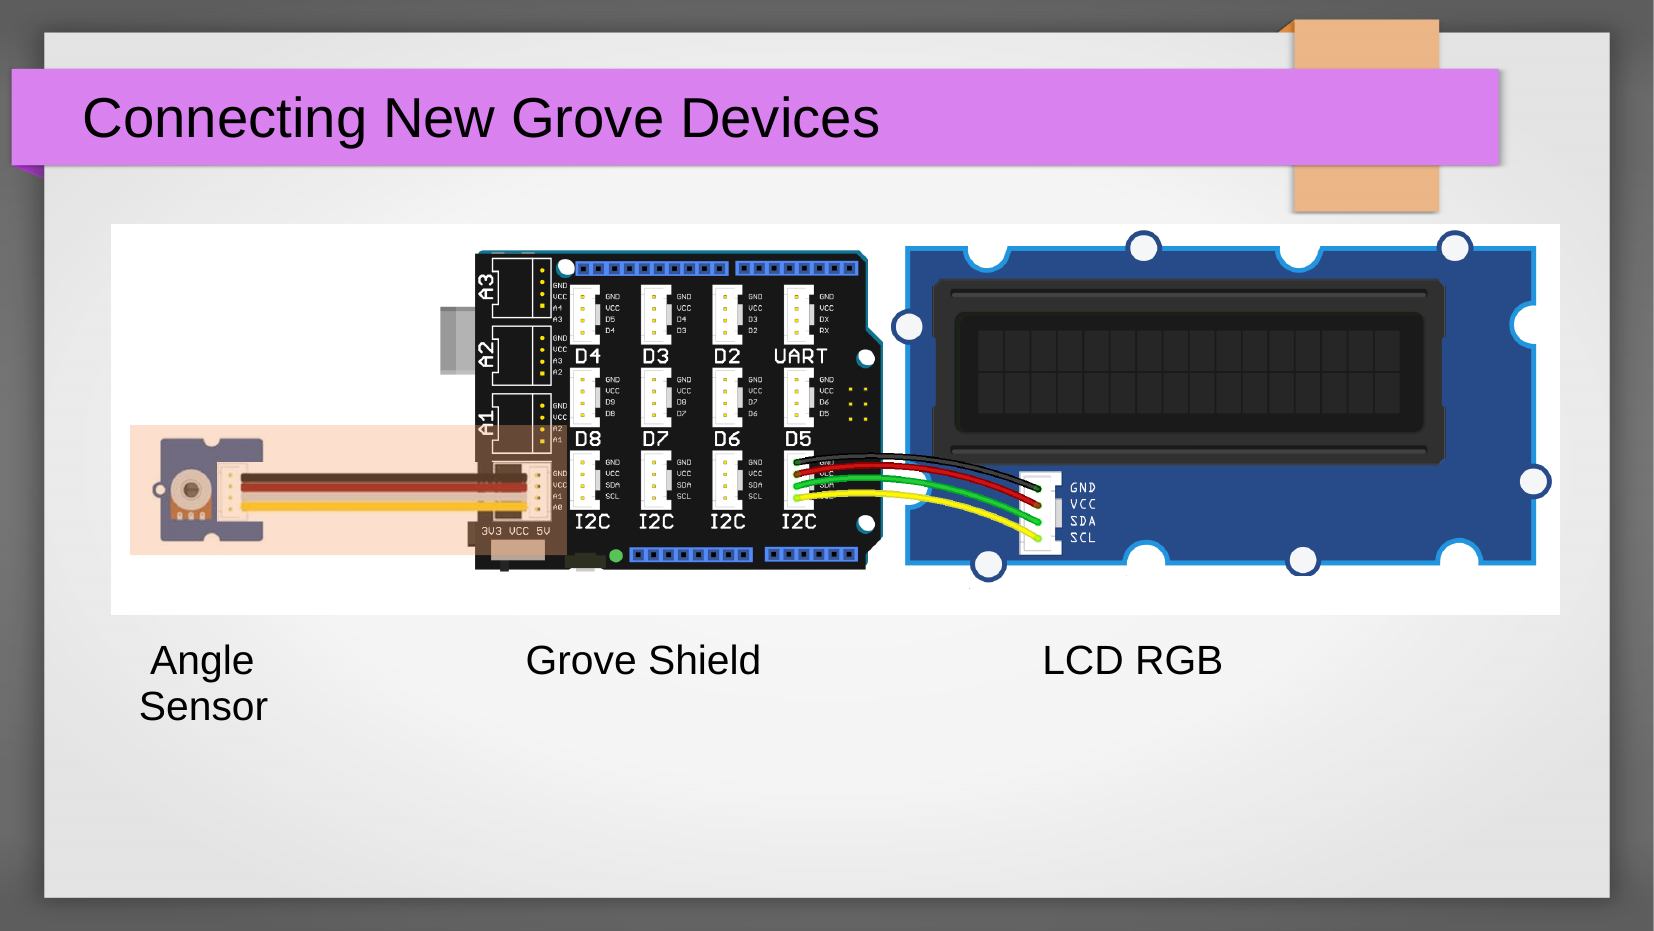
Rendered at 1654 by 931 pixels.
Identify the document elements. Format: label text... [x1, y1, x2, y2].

picture [0, 0, 1654, 931]
text_box [129, 425, 567, 556]
list Angle Grove Shield LCD RGB Sensor [82, 637, 1571, 875]
title Connecting New Grove Devices [82, 70, 1489, 166]
